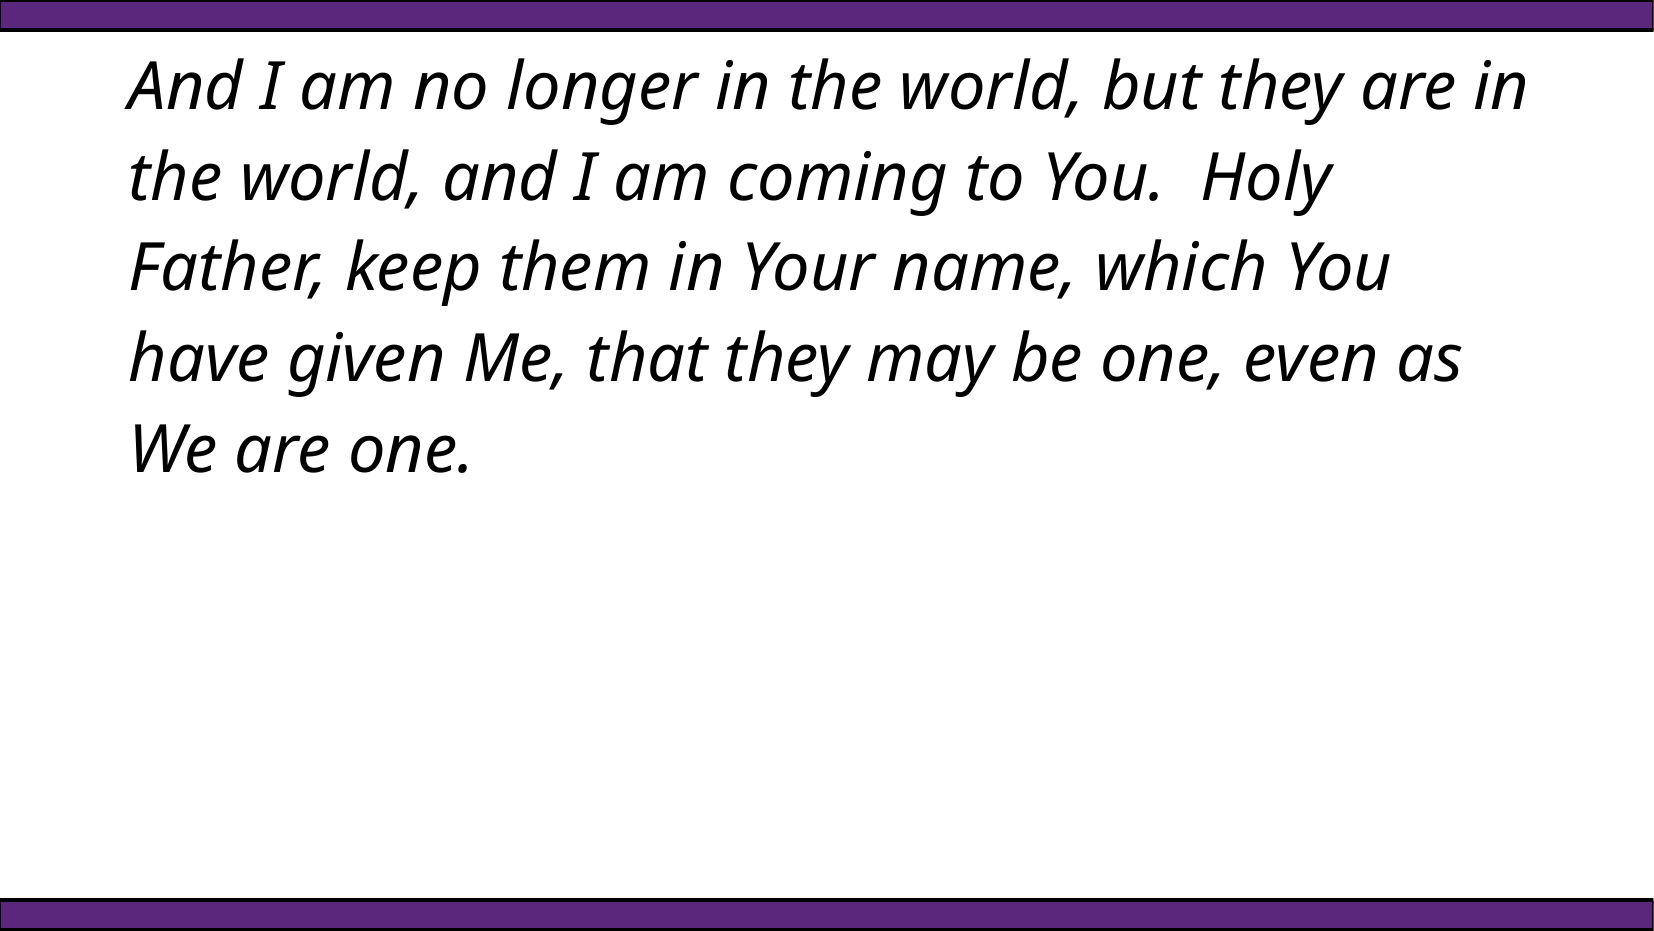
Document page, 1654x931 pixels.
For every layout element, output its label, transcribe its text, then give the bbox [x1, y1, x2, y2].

text_box [0, 0, 1654, 31]
text_box [0, 900, 1654, 931]
picture [0, 31, 1654, 900]
text_box And I am no longer in the world, but they are in the world, and I am coming to You. Holy Father, keep them in Your name, which You have given Me, that they may be one, even as We are one. [45, 30, 1581, 490]
